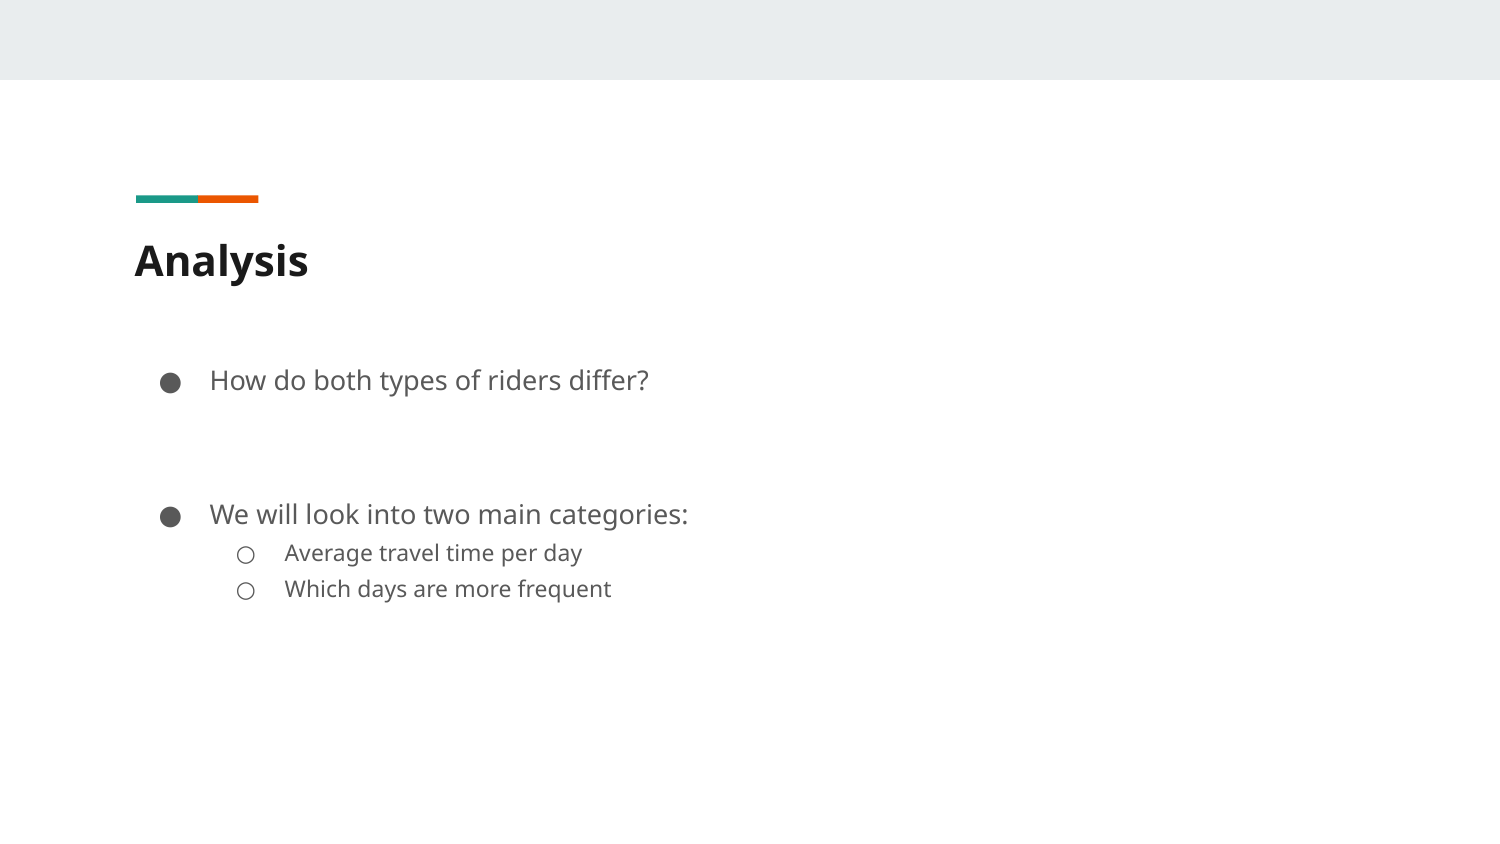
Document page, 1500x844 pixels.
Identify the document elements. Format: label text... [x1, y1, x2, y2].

list How do both types of riders differ? We will look into two main categories: Average travel time per day Which days are more frequent [119, 341, 1381, 712]
title Analysis [119, 216, 1381, 305]
